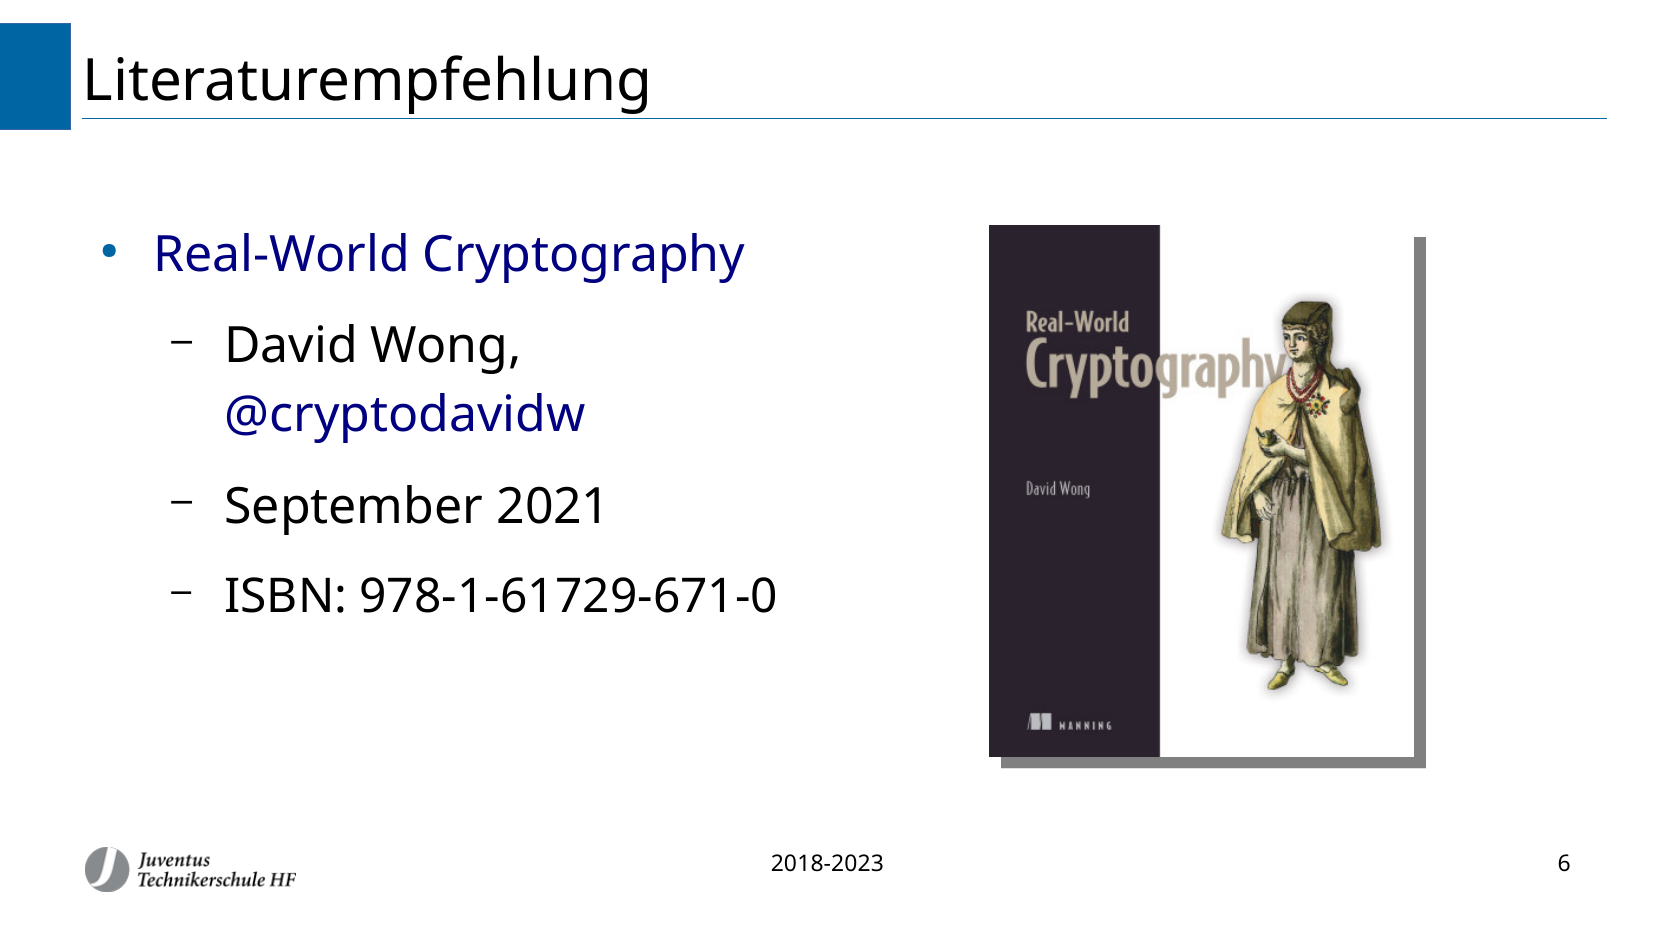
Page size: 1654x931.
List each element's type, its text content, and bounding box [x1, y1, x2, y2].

title Literaturempfehlung [82, 37, 1571, 119]
picture [85, 847, 296, 892]
picture [989, 225, 1414, 757]
list Real-World Cryptography David Wong, @cryptodavidw September 2021 ISBN: 978-1-61729-671-0 [82, 217, 809, 758]
